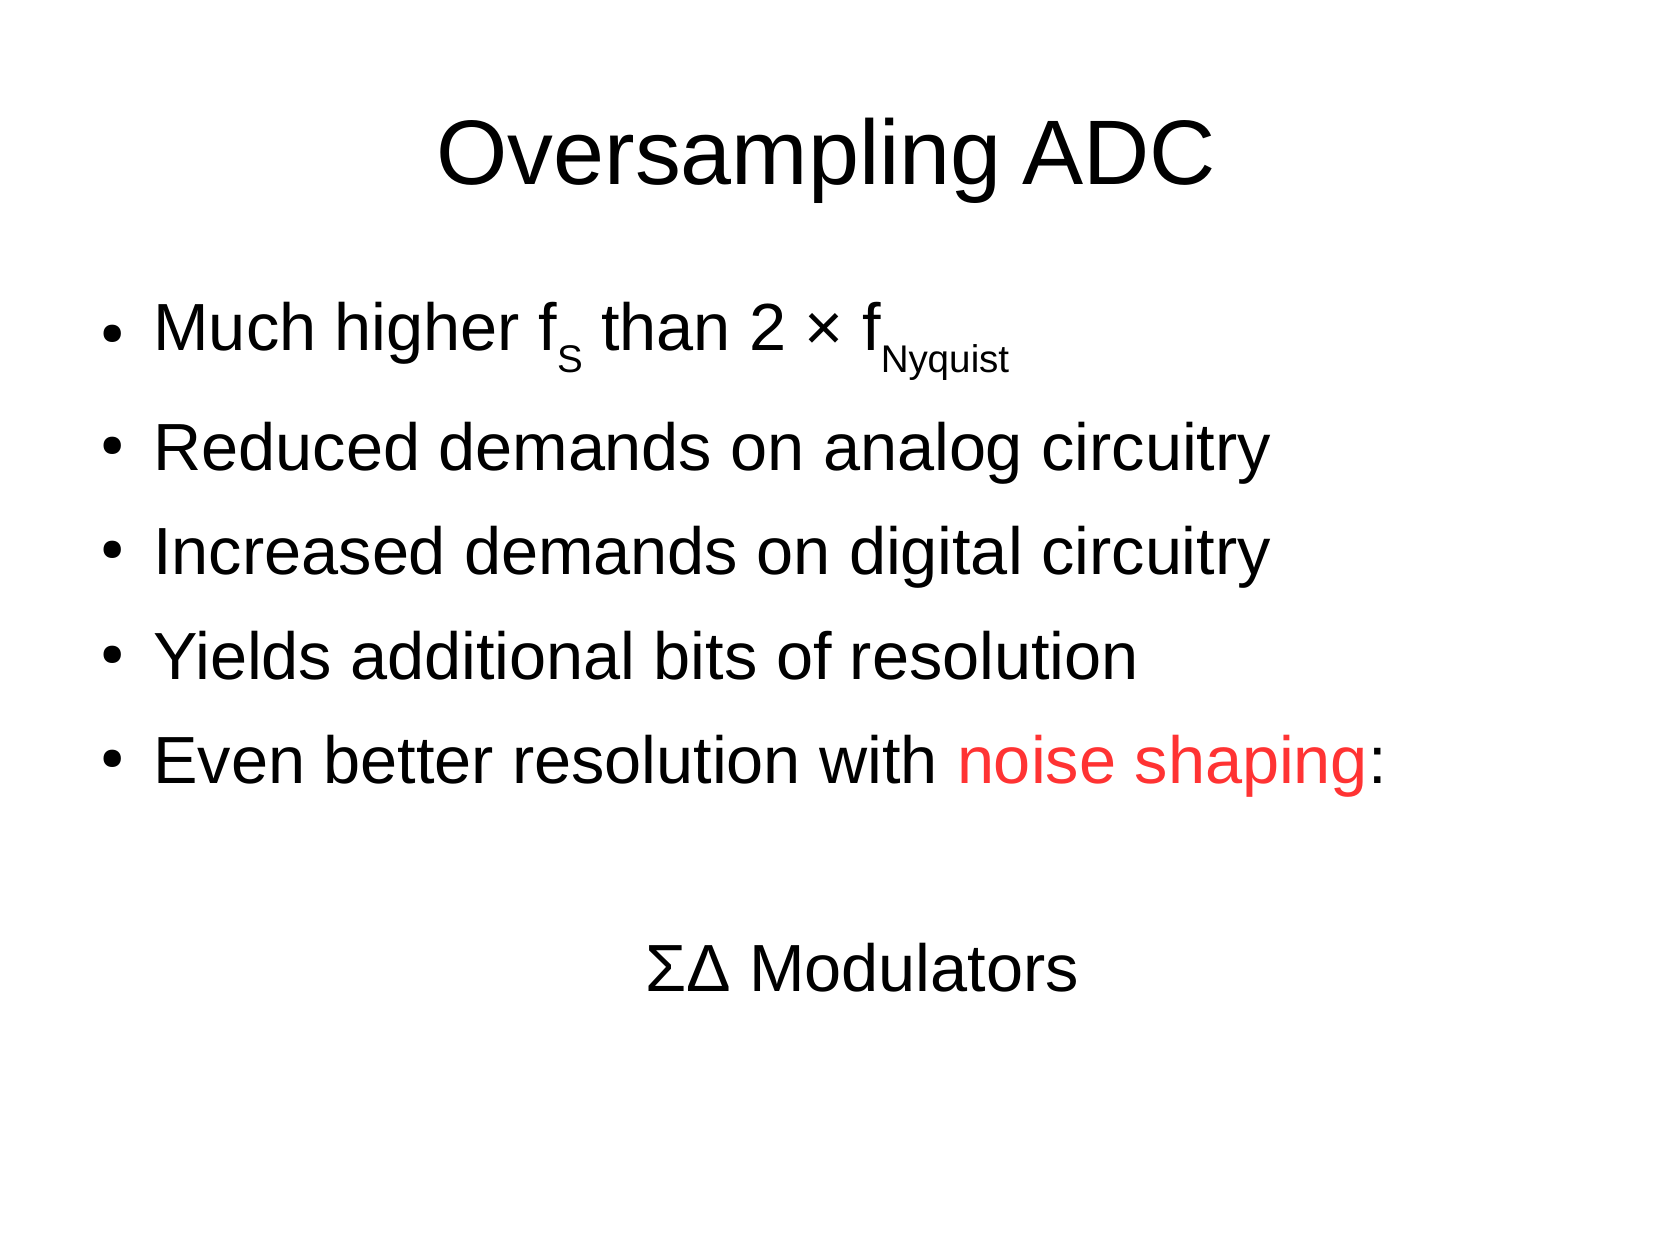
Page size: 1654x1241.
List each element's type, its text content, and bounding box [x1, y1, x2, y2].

list Much higher fS than 2 × fNyquist Reduced demands on analog circuitry Increased demands on digital circuitry Yields additional bits of resolution Even better resolution with noise shaping: ΣΔ Modulators [82, 290, 1571, 1010]
title Oversampling ADC [82, 49, 1571, 257]
